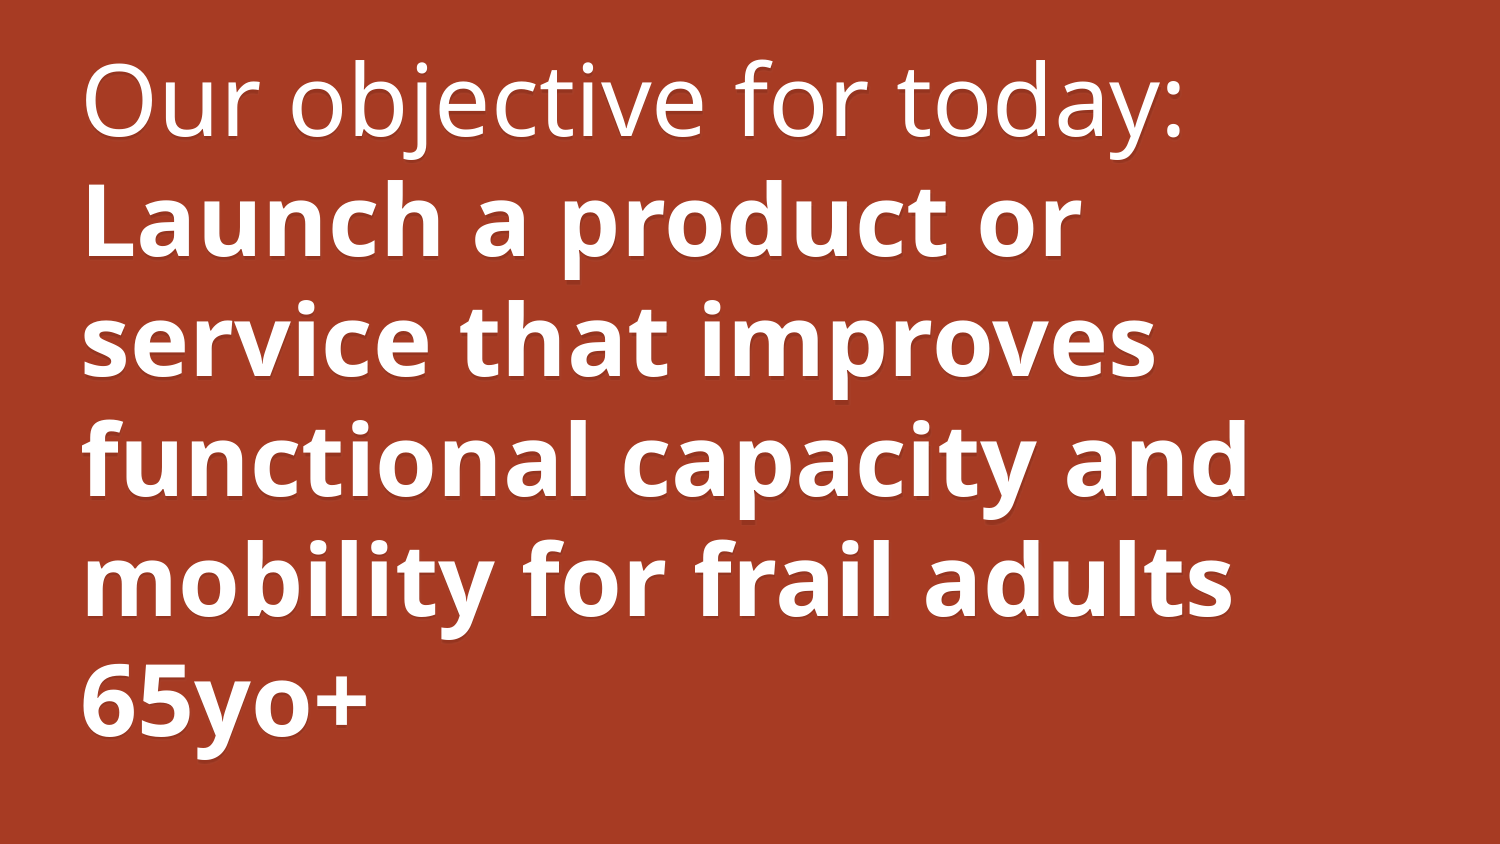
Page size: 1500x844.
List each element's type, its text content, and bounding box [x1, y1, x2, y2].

text_box Our objective for today: Launch a product or service that improves functional capacity and mobility for frail adults 65yo+ [65, 55, 1435, 739]
